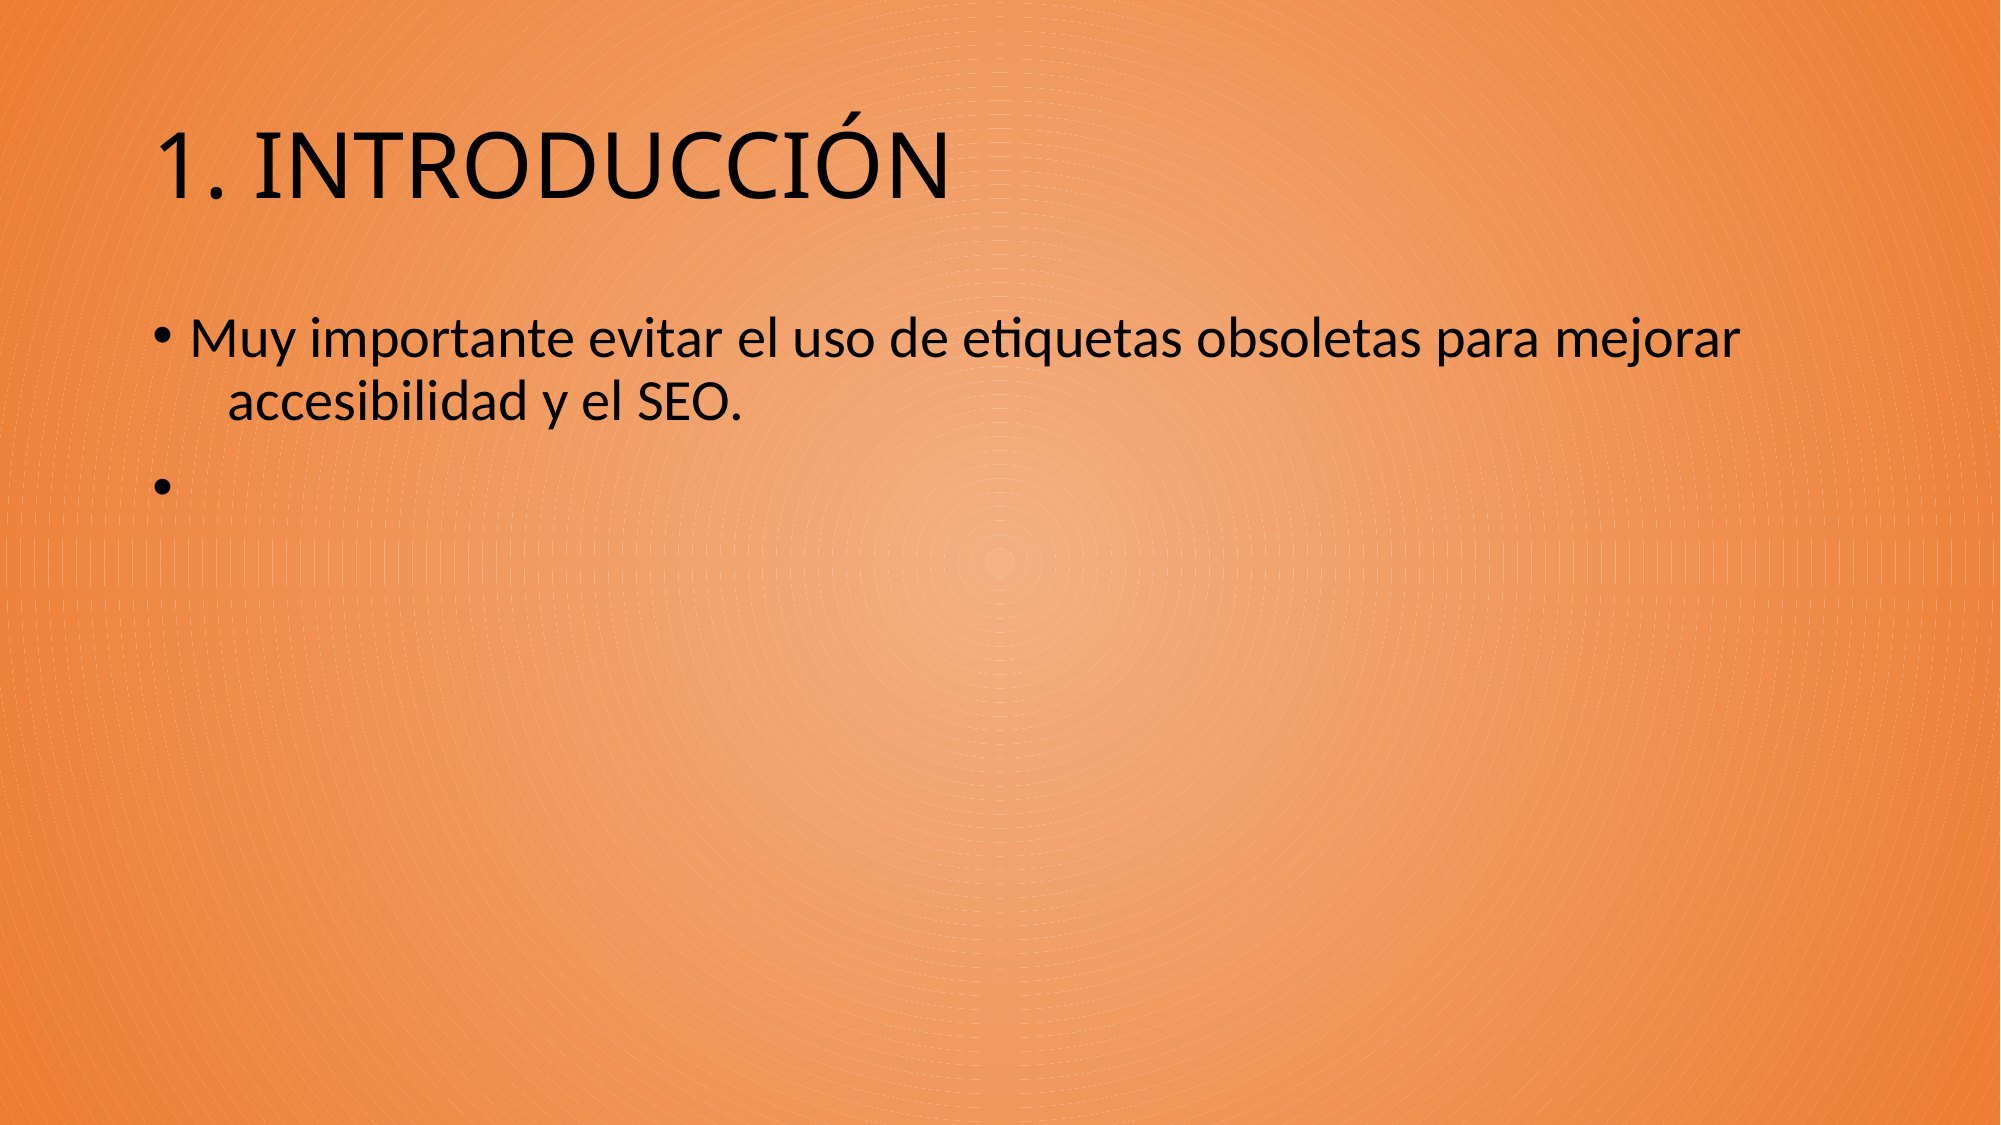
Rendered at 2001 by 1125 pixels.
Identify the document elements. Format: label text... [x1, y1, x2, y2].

list Muy importante evitar el uso de etiquetas obsoletas para mejorar accesibilidad y el SEO. [137, 299, 1863, 1014]
title 1. INTRODUCCIÓN [137, 59, 1863, 278]
